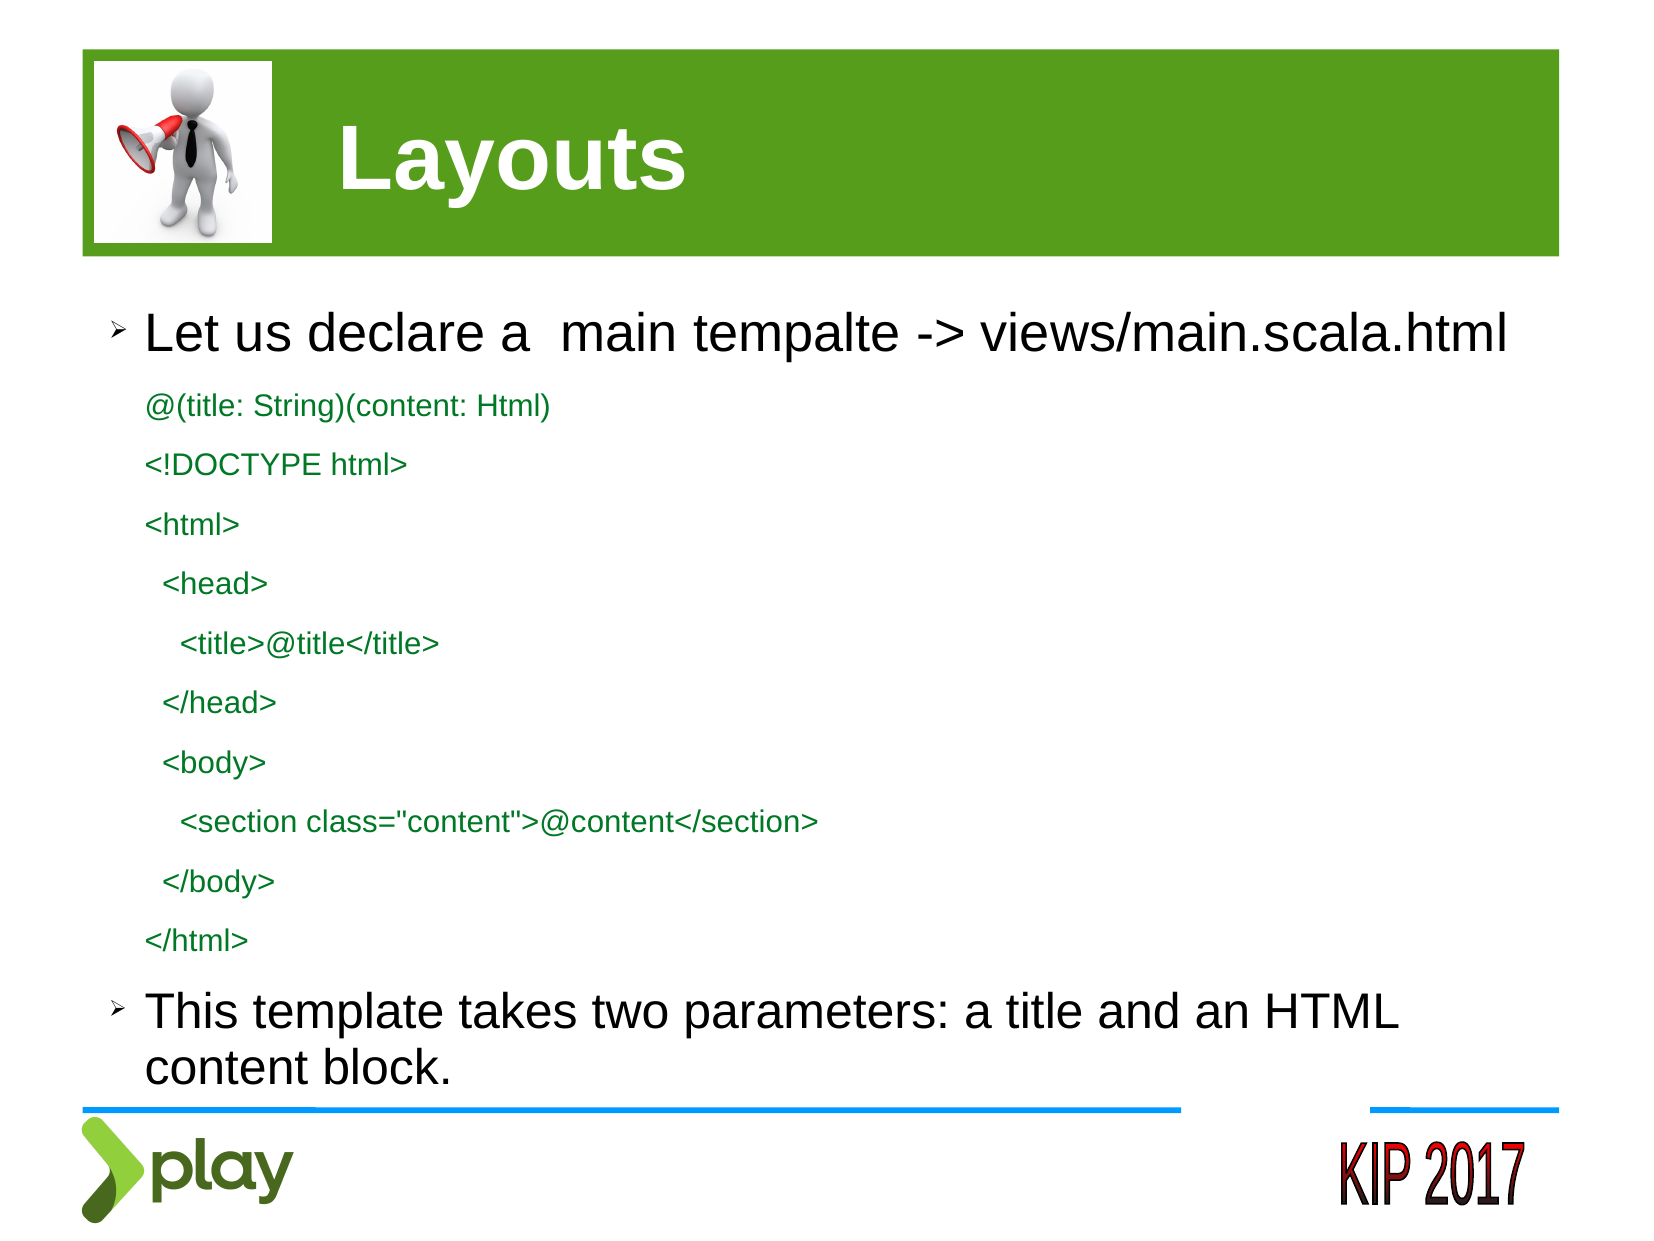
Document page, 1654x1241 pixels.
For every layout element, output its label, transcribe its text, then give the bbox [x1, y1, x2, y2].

text_box Let us declare a main tempalte -> views/main.scala.html @(title: String)(content: Html) <!DOCTYPE html> <html> <head> <title>@title</title> </head> <body> <section class="content">@content</section> </body> </html> This template takes two parameters: a title and an HTML content block. [94, 295, 1571, 1061]
title Layouts [82, 49, 1560, 257]
picture [94, 61, 272, 243]
picture [68, 1111, 302, 1229]
